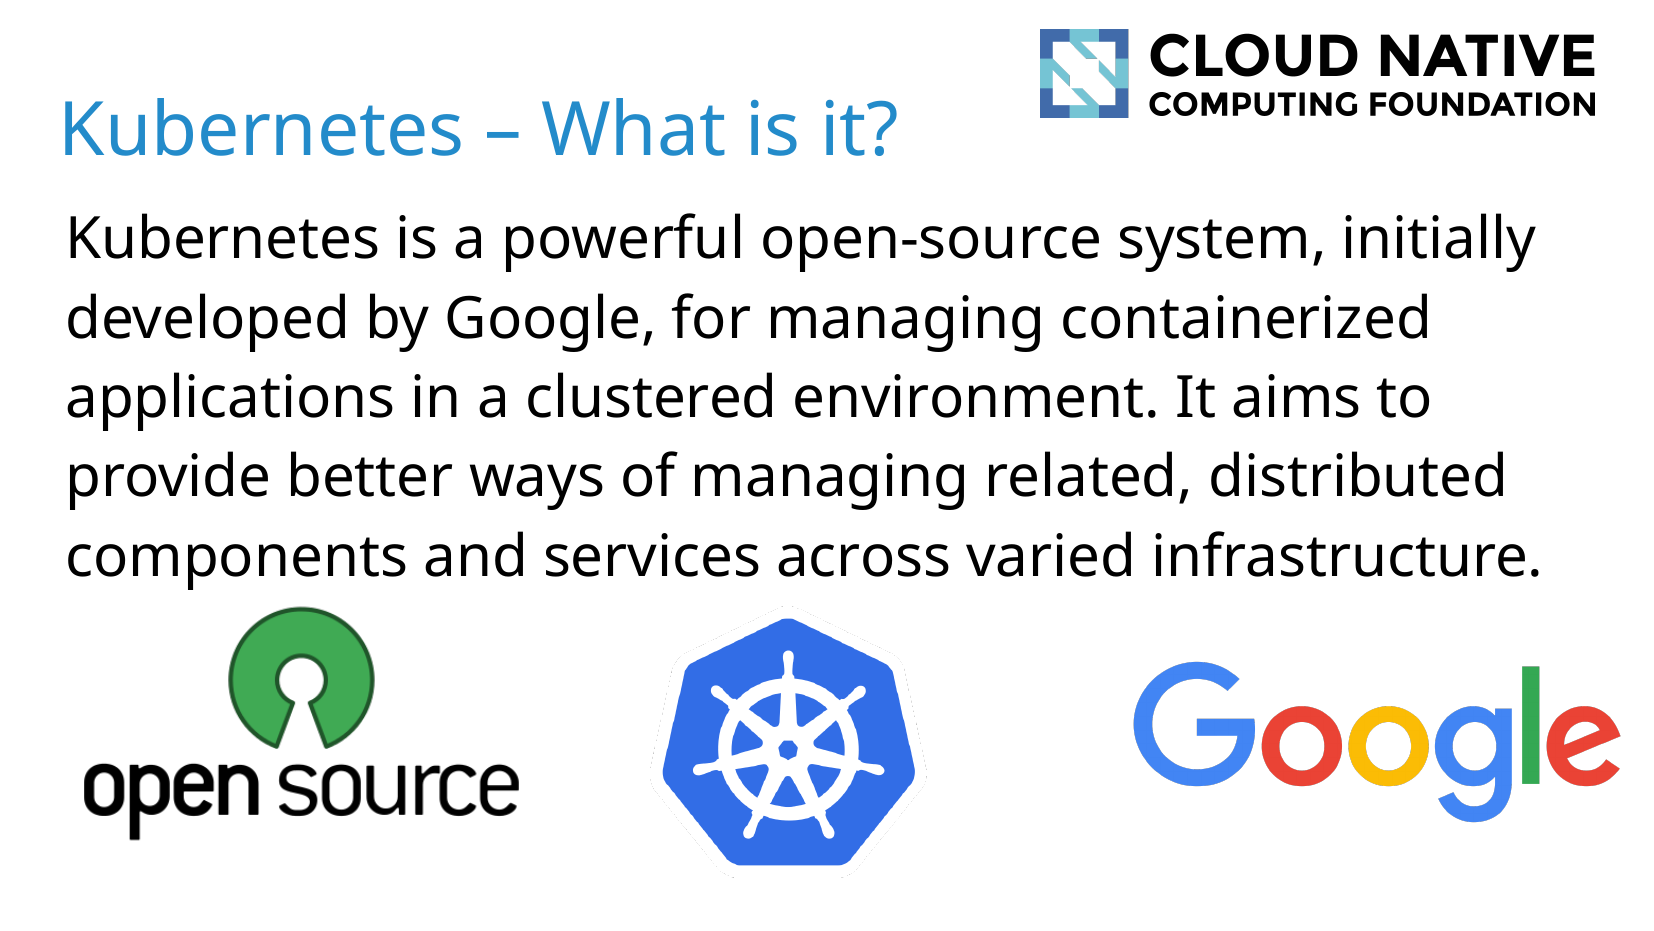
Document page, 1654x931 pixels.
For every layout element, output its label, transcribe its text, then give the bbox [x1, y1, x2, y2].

picture [1040, 29, 1595, 118]
title Kubernetes – What is it? [59, 59, 1595, 178]
picture [649, 602, 928, 882]
text_box Kubernetes is a powerful open-source system, initially developed by Google, for managing containerized applications in a clustered environment. It aims to provide better ways of managing related, distributed components and services across varied infrastructure. [59, 196, 1607, 662]
picture [1133, 661, 1624, 828]
picture [47, 596, 556, 851]
